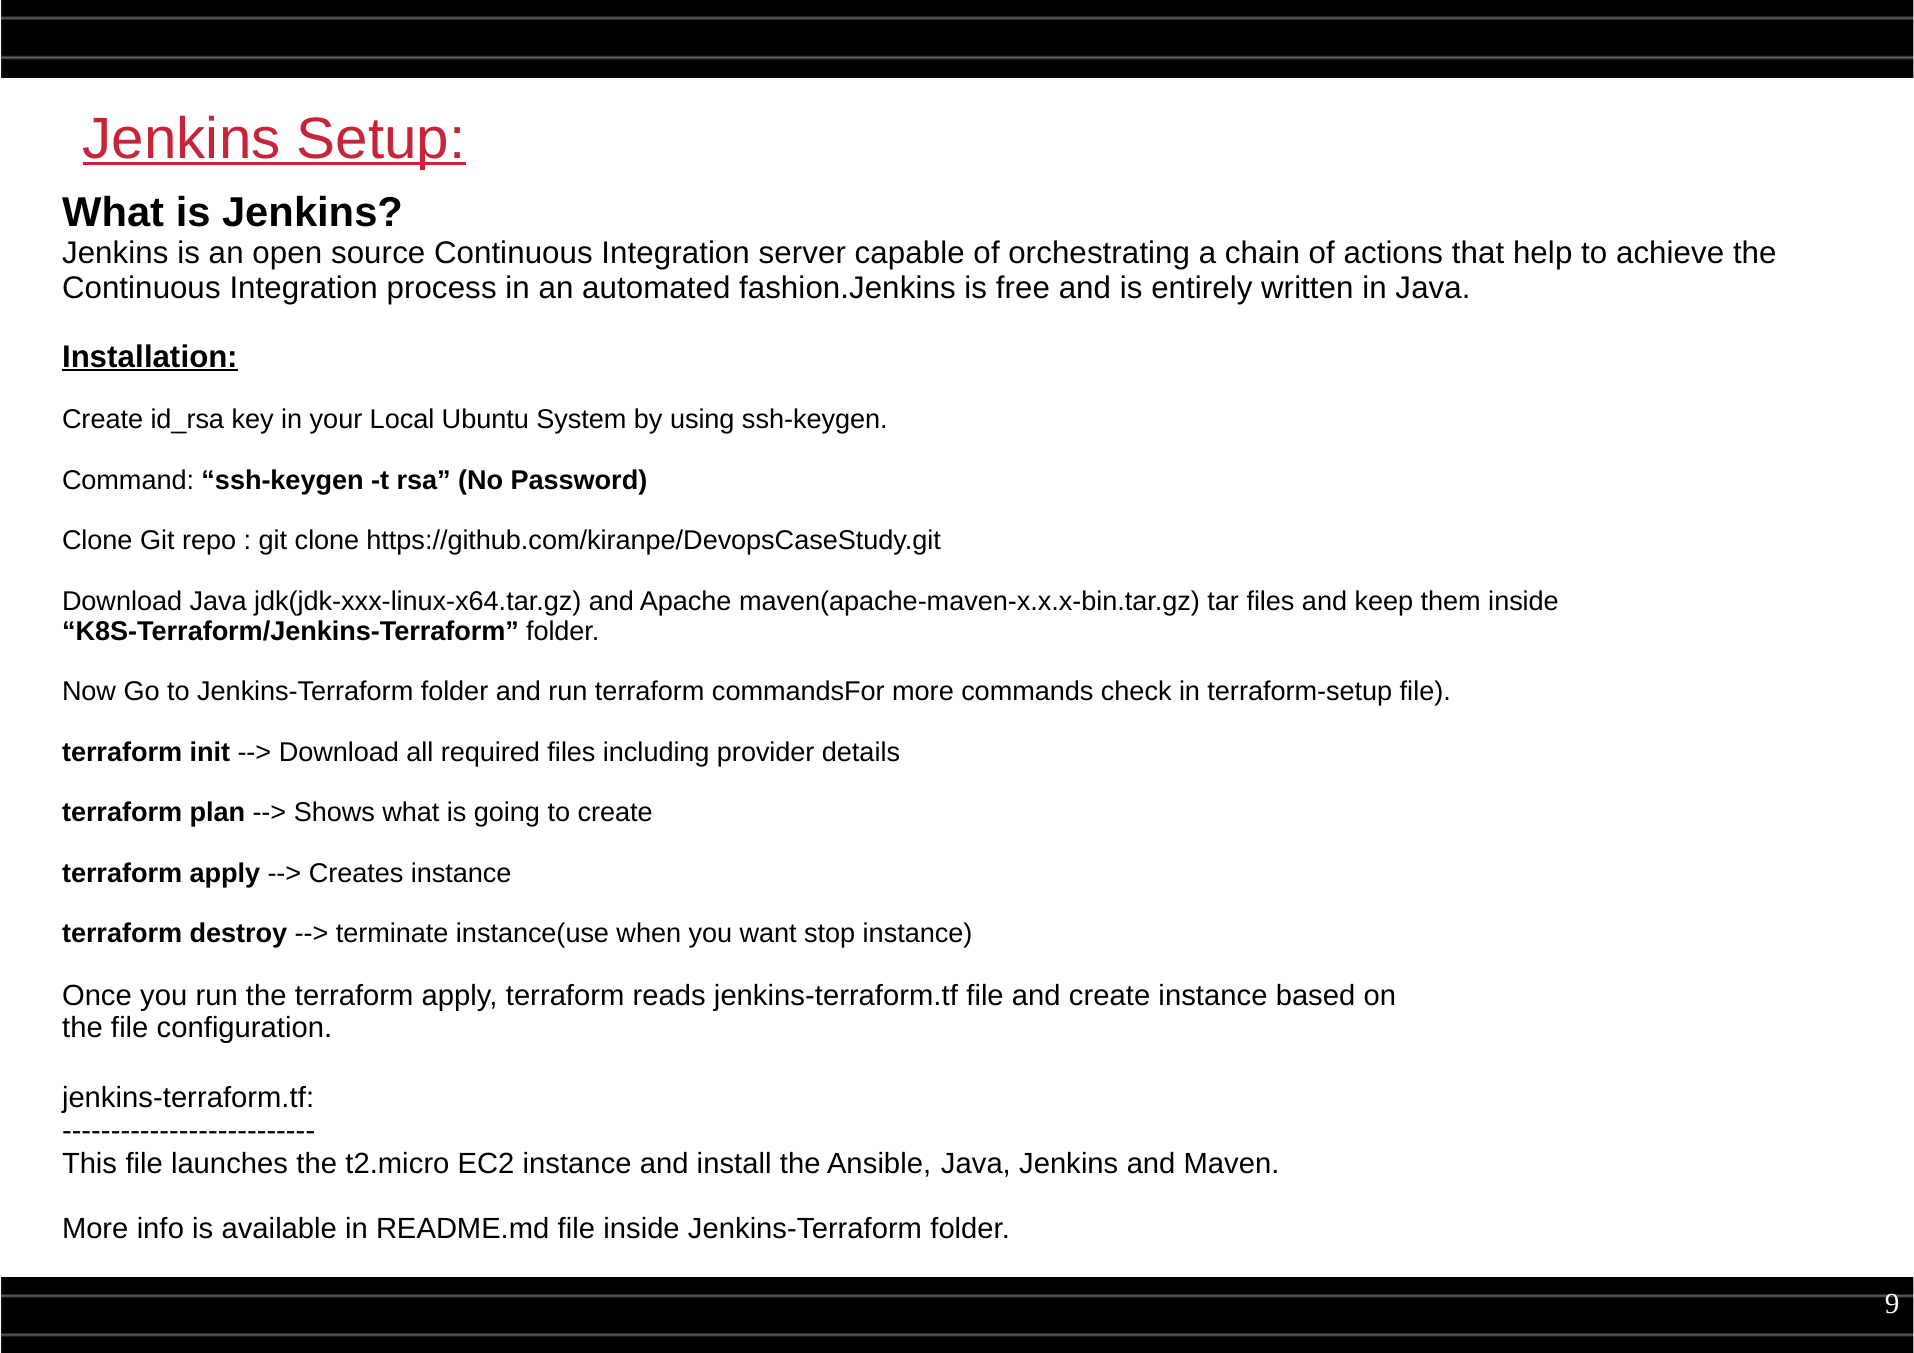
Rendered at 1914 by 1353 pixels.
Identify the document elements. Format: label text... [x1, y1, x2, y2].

text_box What is Jenkins? Jenkins is an open source Continuous Integration server capable of orchestrating a chain of actions that help to achieve the Continuous Integration process in an automated fashion.Jenkins is free and is entirely written in Java. Installation: Create id_rsa key in your Local Ubuntu System by using ssh-keygen. Command: “ssh-keygen -t rsa” (No Password) Clone Git repo : git clone https://github.com/kiranpe/DevopsCaseStudy.git Download Java jdk(jdk-xxx-linux-x64.tar.gz) and Apache maven(apache-maven-x.x.x-bin.tar.gz) tar files and keep them inside “K8S-Terraform/Jenkins-Terraform” folder. Now Go to Jenkins-Terraform folder and run terraform commandsFor more commands check in terraform-setup file). terraform init --> Download all required files including provider details terraform plan --> Shows what is going to create terraform apply --> Creates instance terraform destroy --> terminate instance(use when you want stop instance) Once you run the terraform apply, terraform reads jenkins-terraform.tf file and create instance based on the file configuration. jenkins-terraform.tf: -------------------------- This file launches the t2.micro EC2 instance and install the Ansible, Java, Jenkins and Maven. More info is available in README.md file inside Jenkins-Terraform folder. [47, 181, 1855, 1314]
picture [1, 1277, 1914, 1353]
title Jenkins Setup: [82, 99, 1805, 178]
picture [1, 0, 1914, 78]
